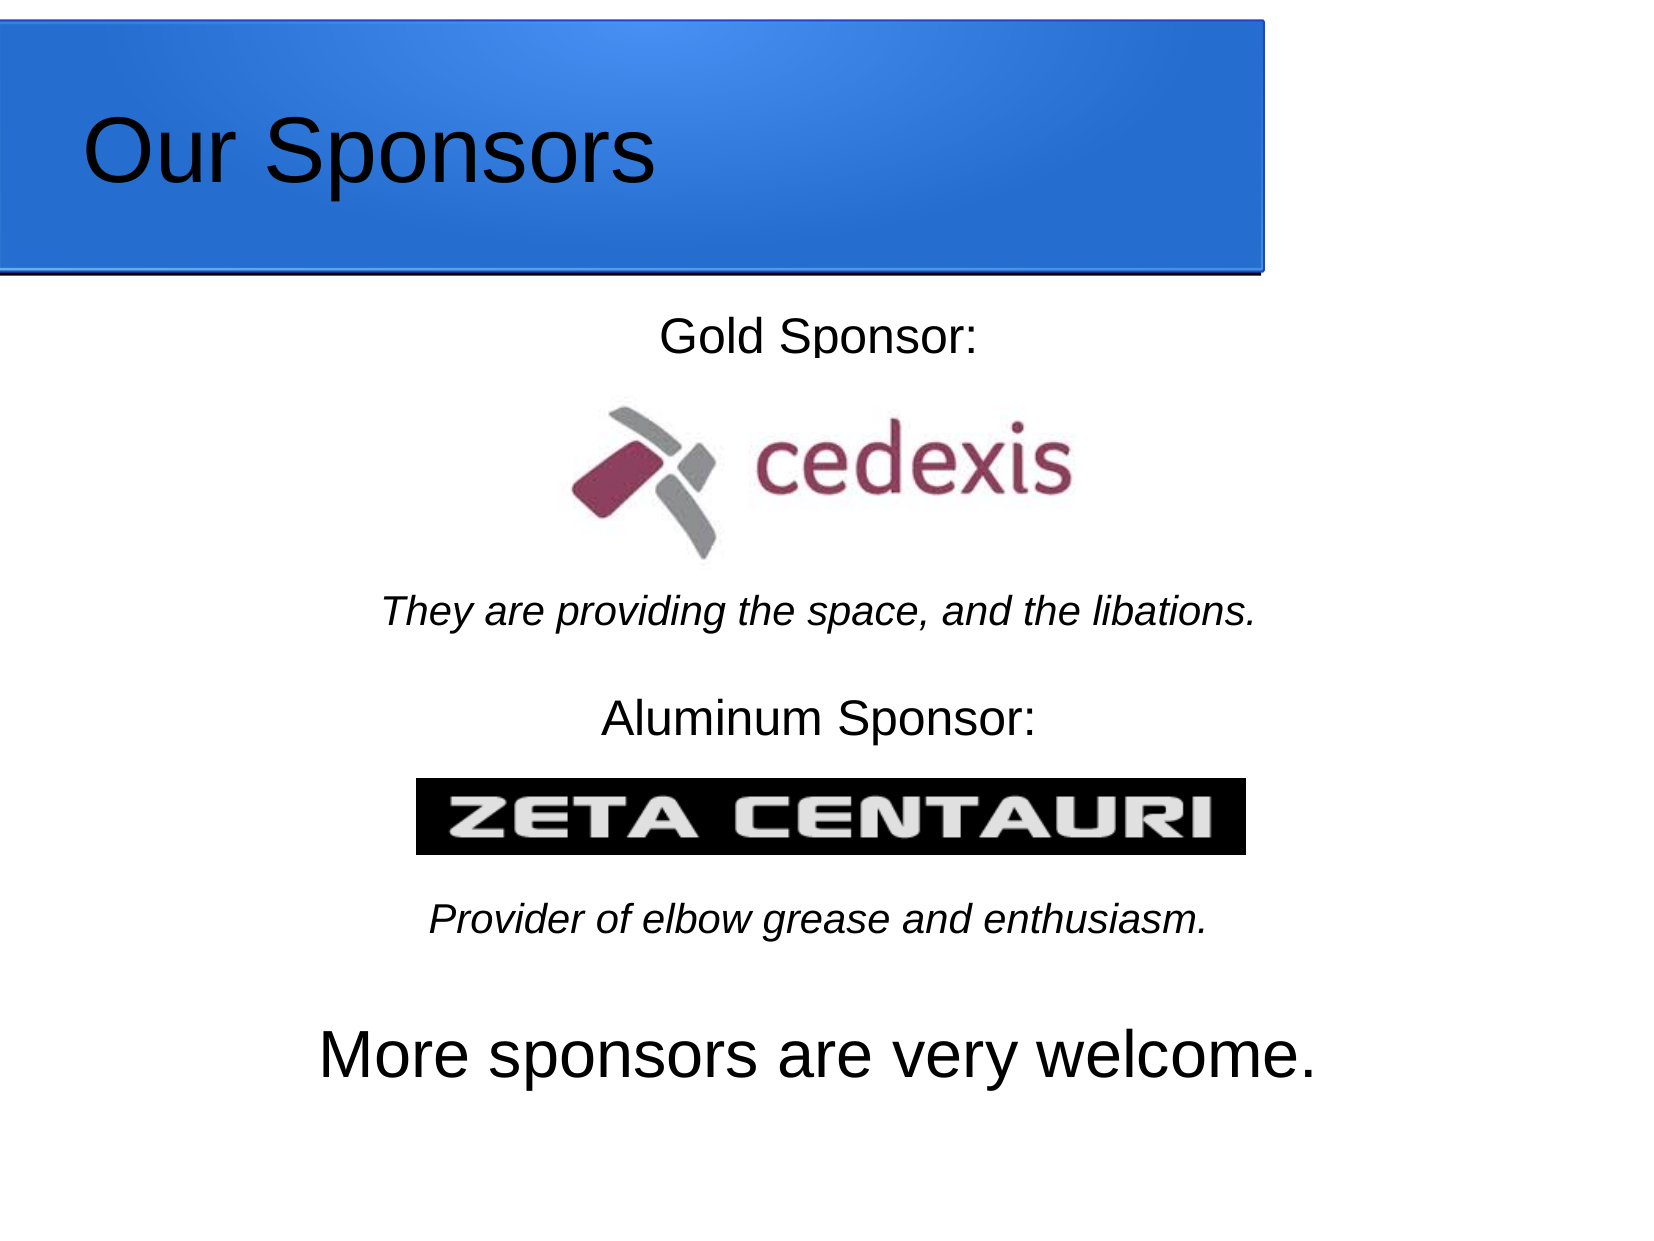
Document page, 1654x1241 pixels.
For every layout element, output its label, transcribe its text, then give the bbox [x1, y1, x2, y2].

title Our Sponsors [82, 47, 1235, 252]
picture [549, 358, 1091, 586]
subtitle Gold Sponsor: They are providing the space, and the libations. Aluminum Sponsor: Provider of elbow grease and enthusiasm. More sponsors are very welcome. [74, 306, 1564, 1093]
picture [416, 778, 1246, 856]
